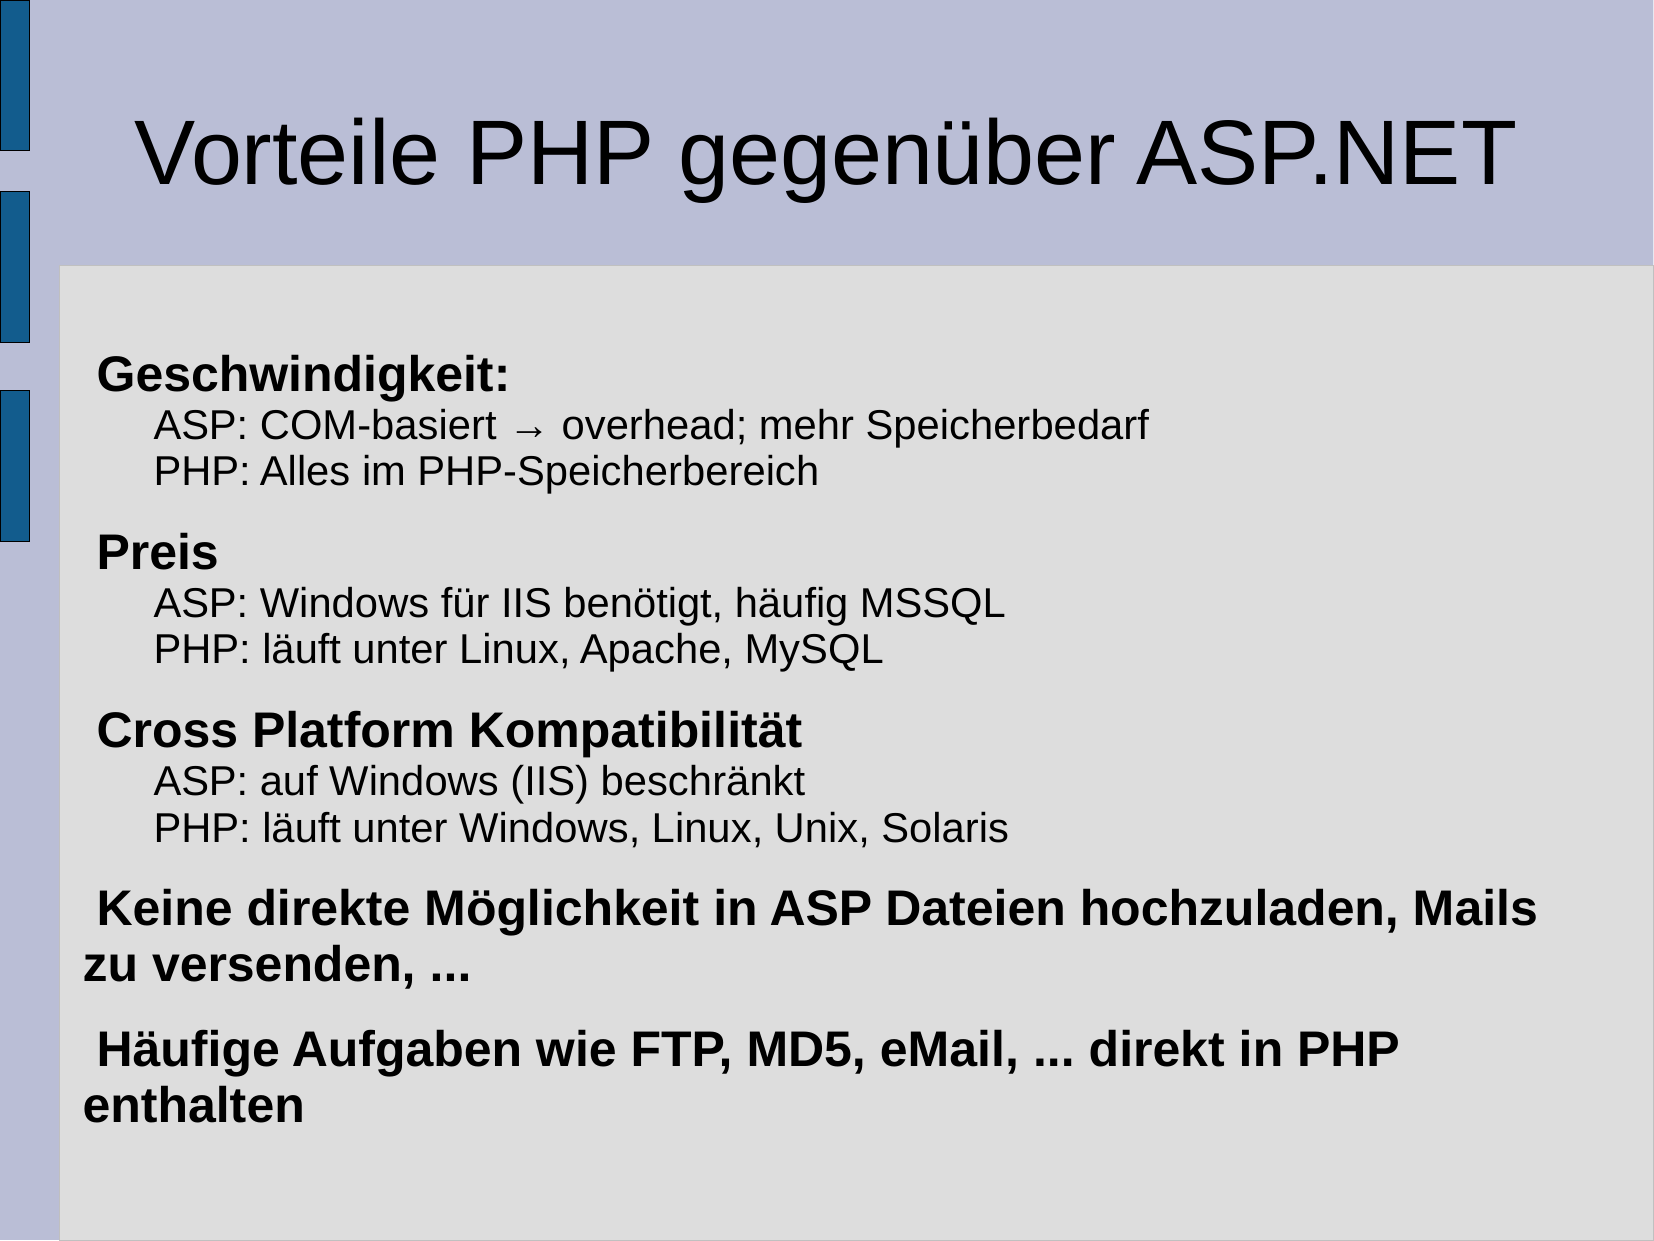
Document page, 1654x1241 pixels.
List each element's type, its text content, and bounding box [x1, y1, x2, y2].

title Vorteile PHP gegenüber ASP.NET [82, 56, 1571, 250]
subtitle Geschwindigkeit: ASP: COM-basiert → overhead; mehr Speicherbedarf PHP: Alles im PHP-Speicherbereich Preis ASP: Windows für IIS benötigt, häufig MSSQL PHP: läuft unter Linux, Apache, MySQL Cross Platform Kompatibilität ASP: auf Windows (IIS) beschränkt PHP: läuft unter Windows, Linux, Unix, Solaris Keine direkte Möglichkeit in ASP Dateien hochzuladen, Mails zu versenden, ... Häufige Aufgaben wie FTP, MD5, eMail, ... direkt in PHP enthalten [82, 297, 1571, 1182]
